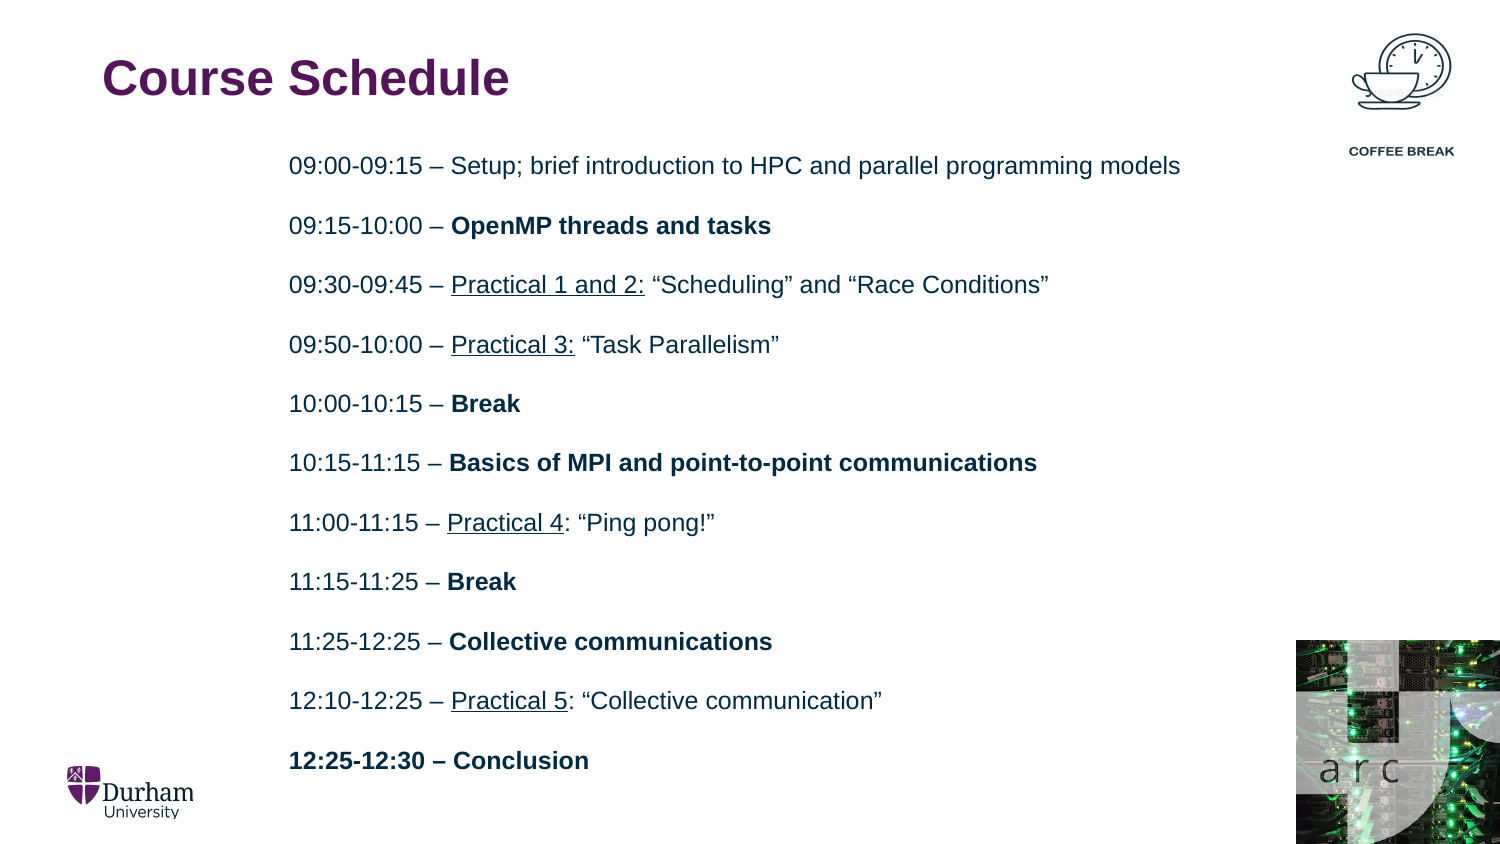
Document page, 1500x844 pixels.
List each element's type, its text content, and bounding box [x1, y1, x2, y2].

picture [1296, 640, 1500, 844]
picture [67, 766, 193, 819]
title Course Schedule [101, 45, 1399, 187]
picture [1301, 0, 1500, 178]
list 09:00-09:15 – Setup; brief introduction to HPC and parallel programming models 09:15-10:00 – OpenMP threads and tasks 09:30-09:45 – Practical 1 and 2: “Scheduling” and “Race Conditions” 09:50-10:00 – Practical 3: “Task Parallelism” 10:00-10:15 – Break 10:15-11:15 – Basics of MPI and point-to-point communications 11:00-11:15 – Practical 4: “Ping pong!” 11:15-11:25 – Break 11:25-12:25 – Collective communications 12:10-12:25 – Practical 5: “Collective communication” 12:25-12:30 – Conclusion [288, 187, 1212, 813]
